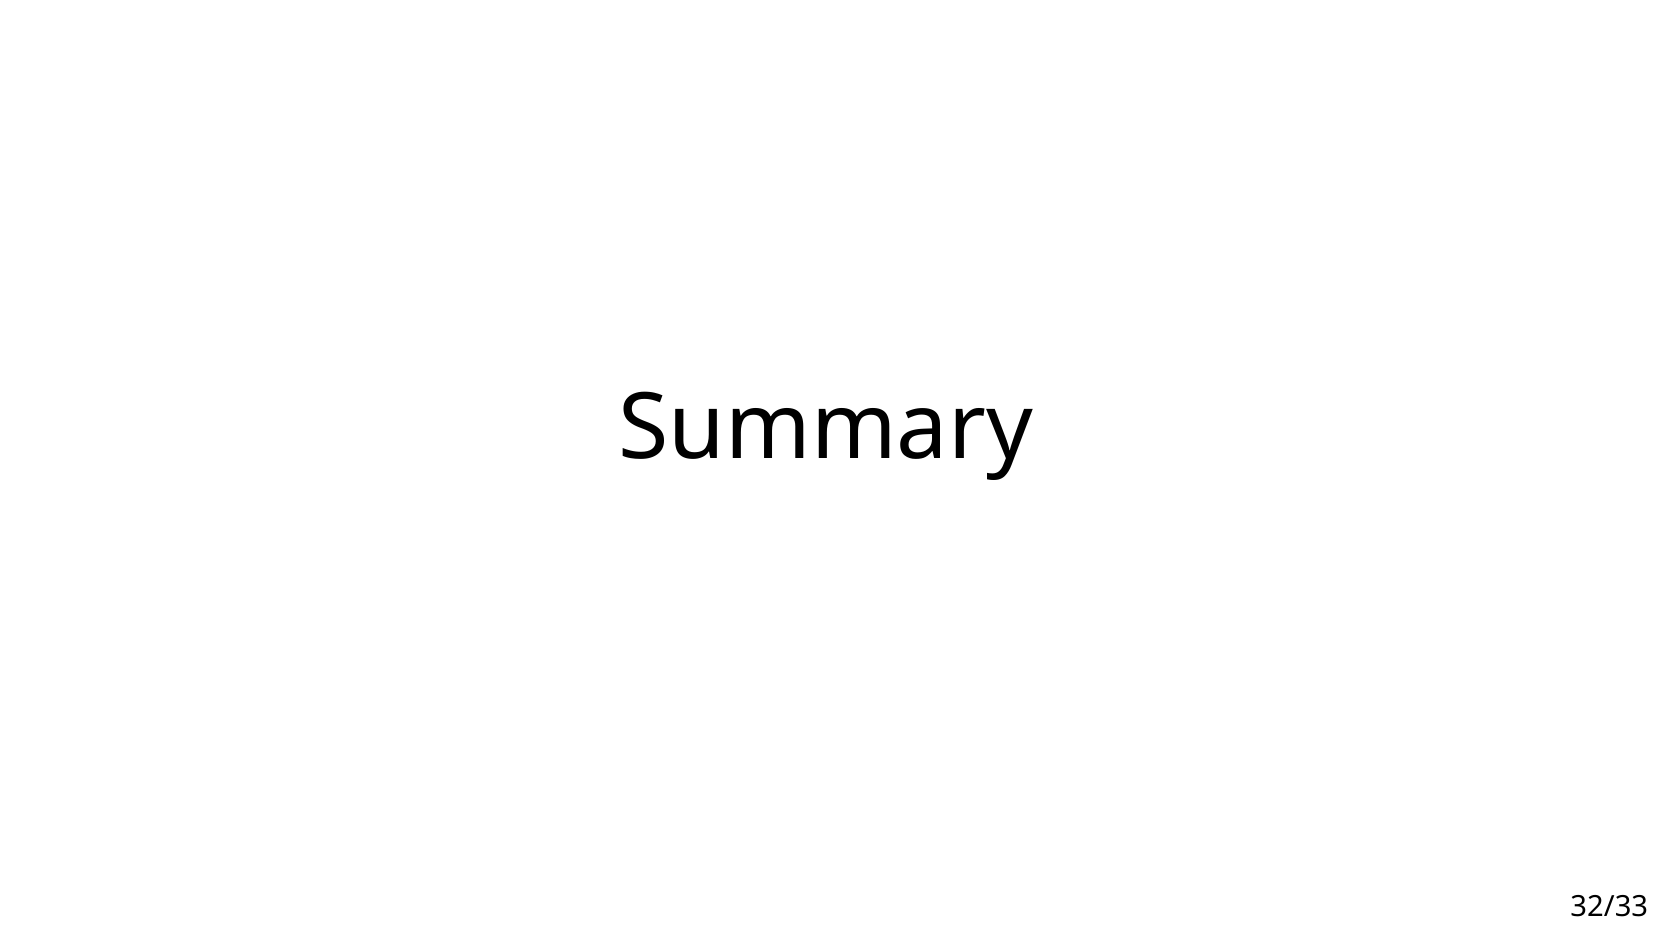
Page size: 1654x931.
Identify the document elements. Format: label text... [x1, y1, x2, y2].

title Summary [81, 345, 1570, 501]
